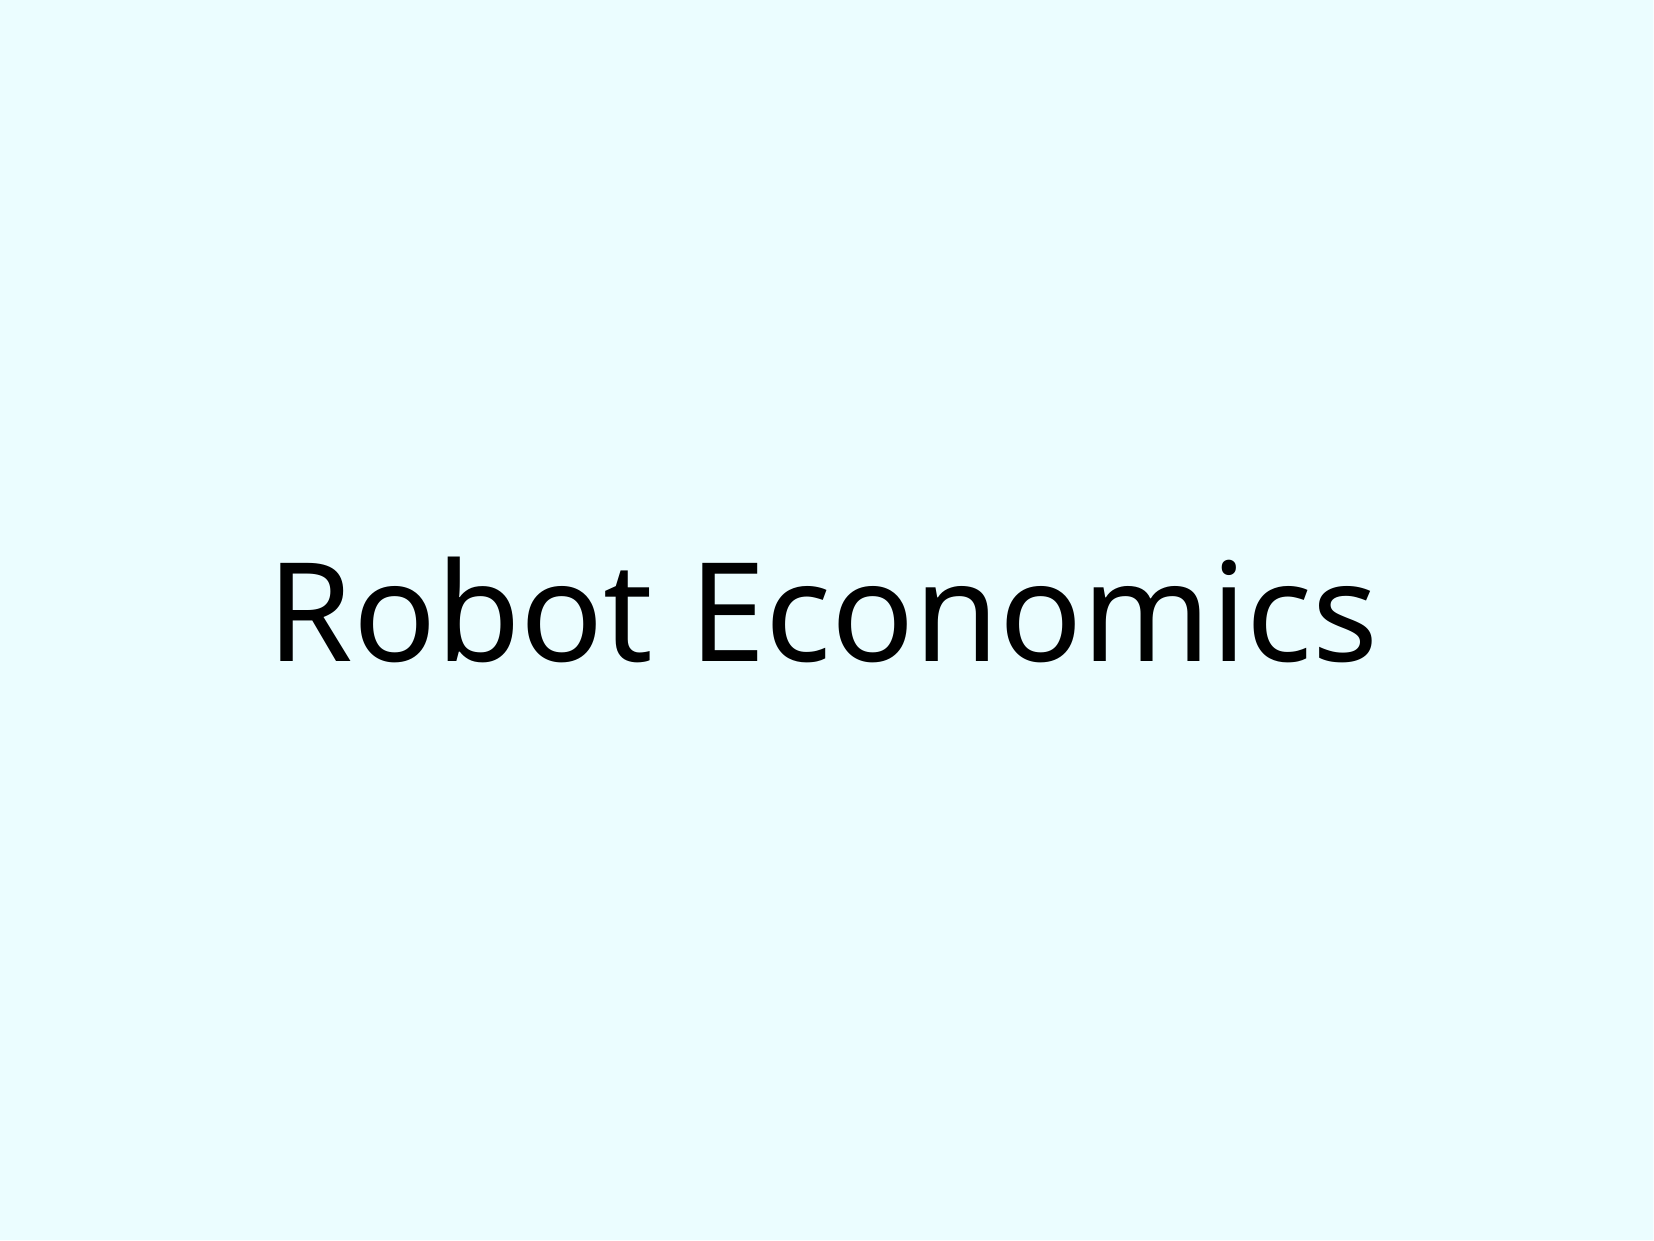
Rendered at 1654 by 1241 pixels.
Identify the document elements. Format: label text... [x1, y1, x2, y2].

text_box Robot Economics [79, 0, 1568, 1229]
